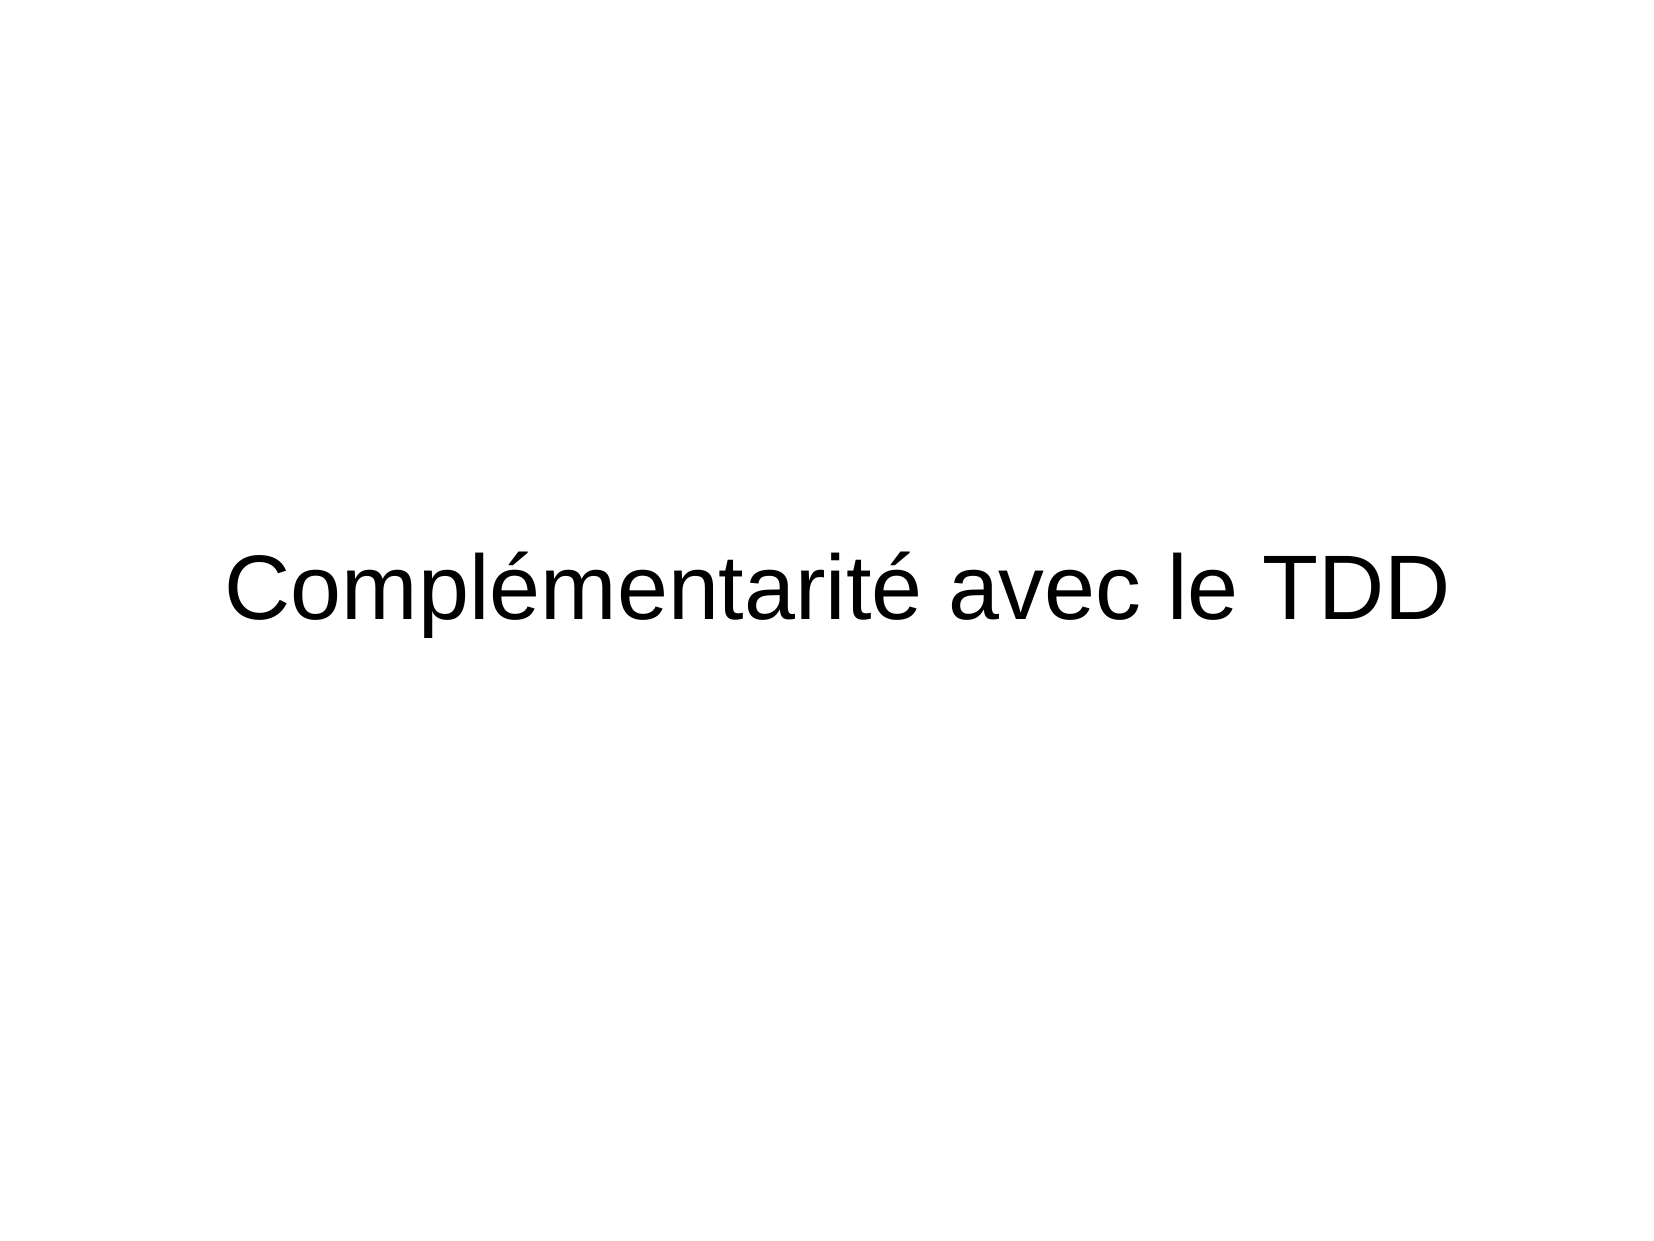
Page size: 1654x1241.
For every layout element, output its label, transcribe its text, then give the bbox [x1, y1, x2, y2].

title Complémentarité avec le TDD [94, 484, 1583, 692]
